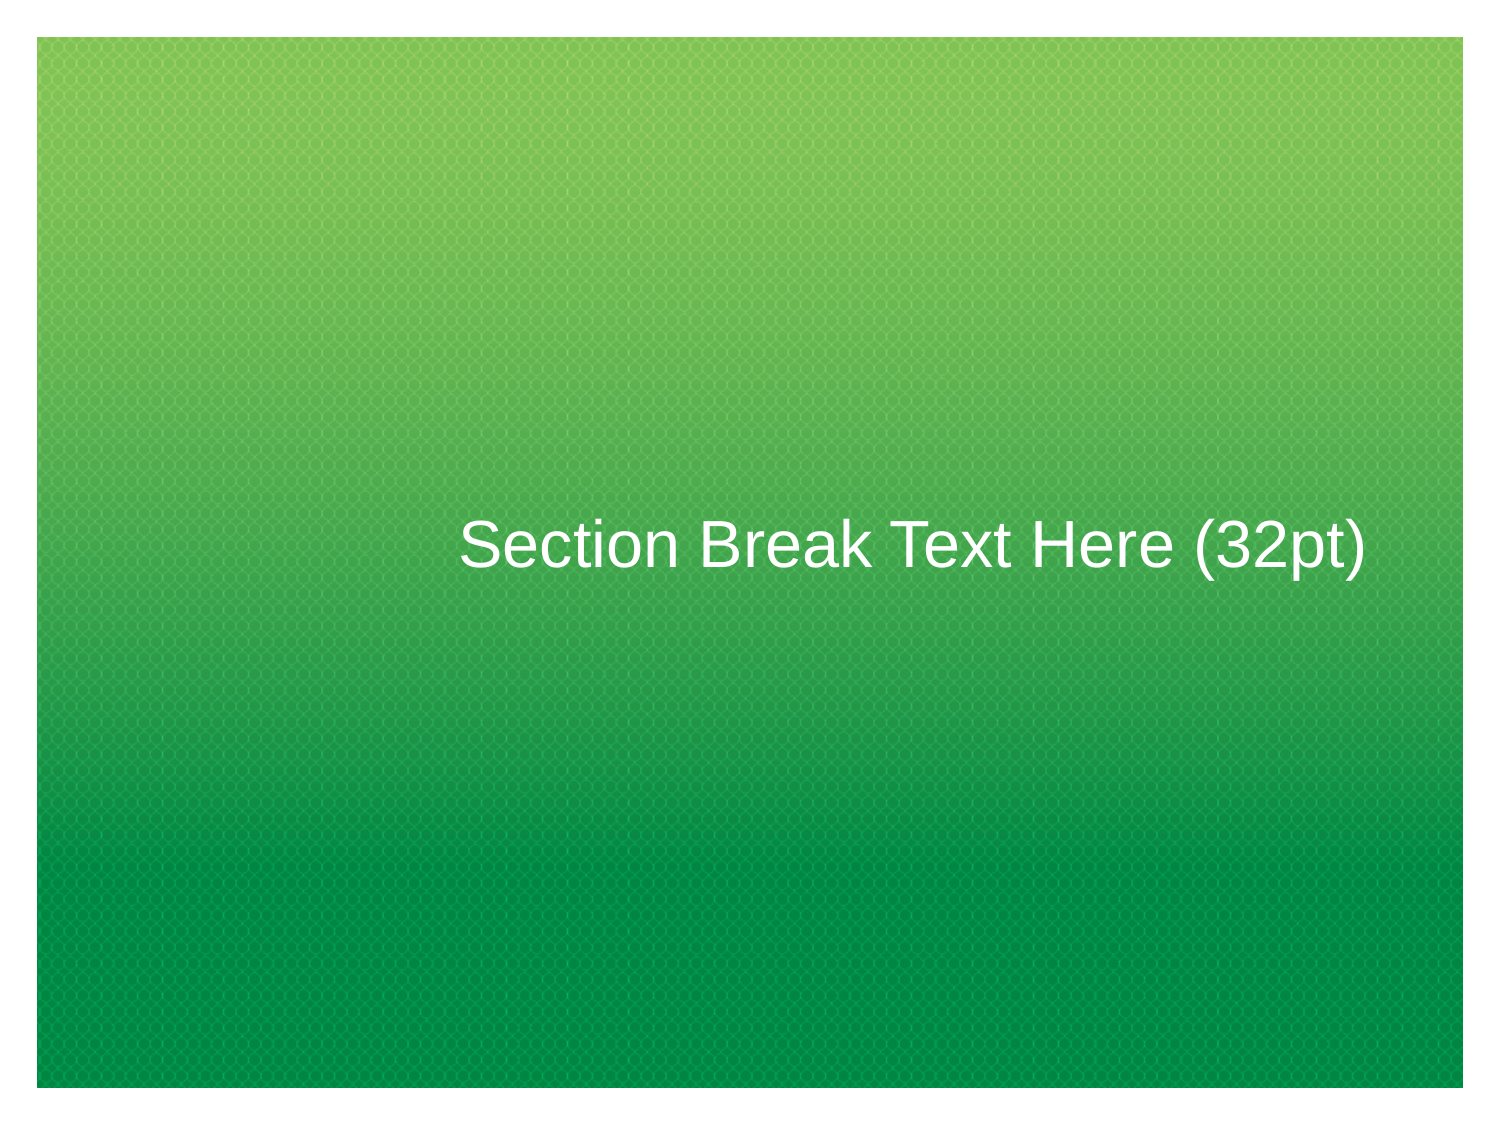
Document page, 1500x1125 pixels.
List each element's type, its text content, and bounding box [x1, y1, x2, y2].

title Section Break Text Here (32pt) [135, 450, 1369, 638]
picture [37, 37, 1463, 1088]
